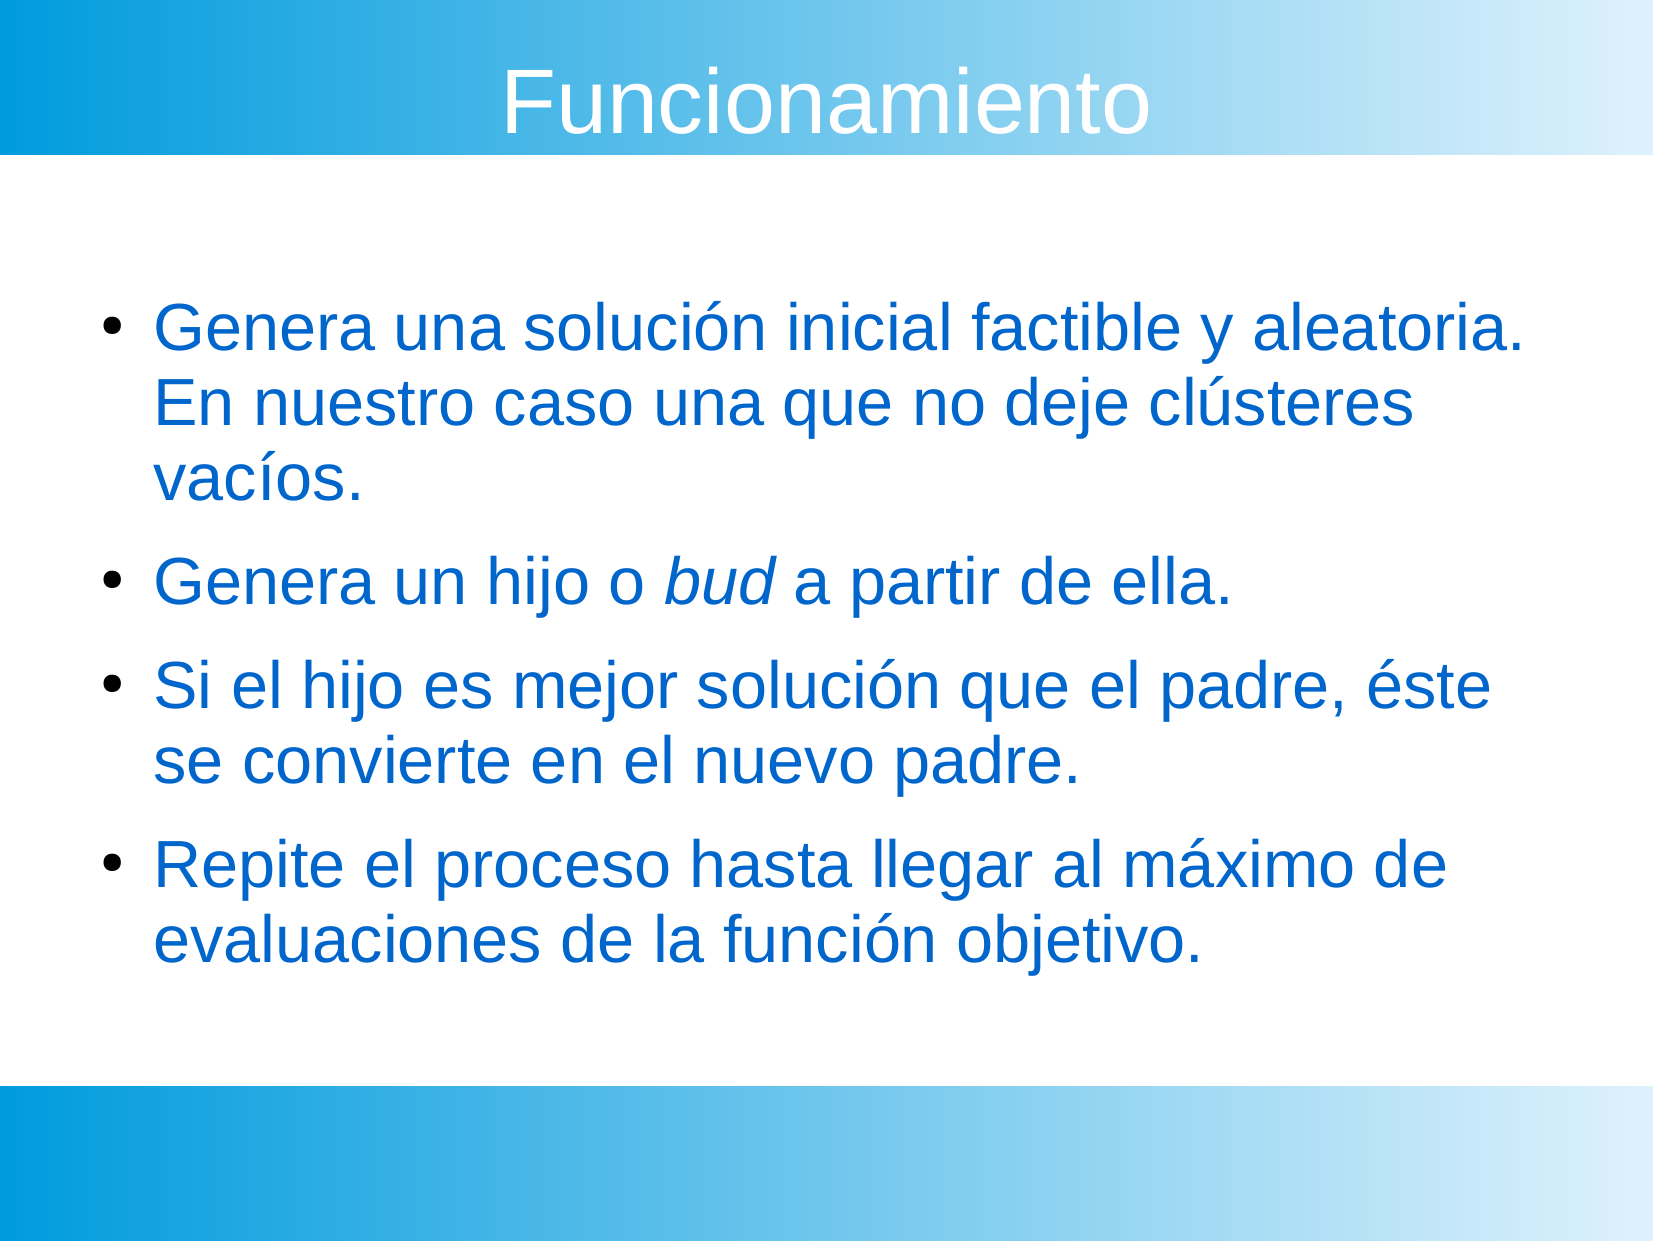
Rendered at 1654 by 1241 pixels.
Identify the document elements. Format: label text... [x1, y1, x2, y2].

title Funcionamiento [82, 49, 1571, 155]
list Genera una solución inicial factible y aleatoria. En nuestro caso una que no deje clústeres vacíos. Genera un hijo o bud a partir de ella. Si el hijo es mejor solución que el padre, éste se convierte en el nuevo padre. Repite el proceso hasta llegar al máximo de evaluaciones de la función objetivo. [82, 290, 1571, 1010]
